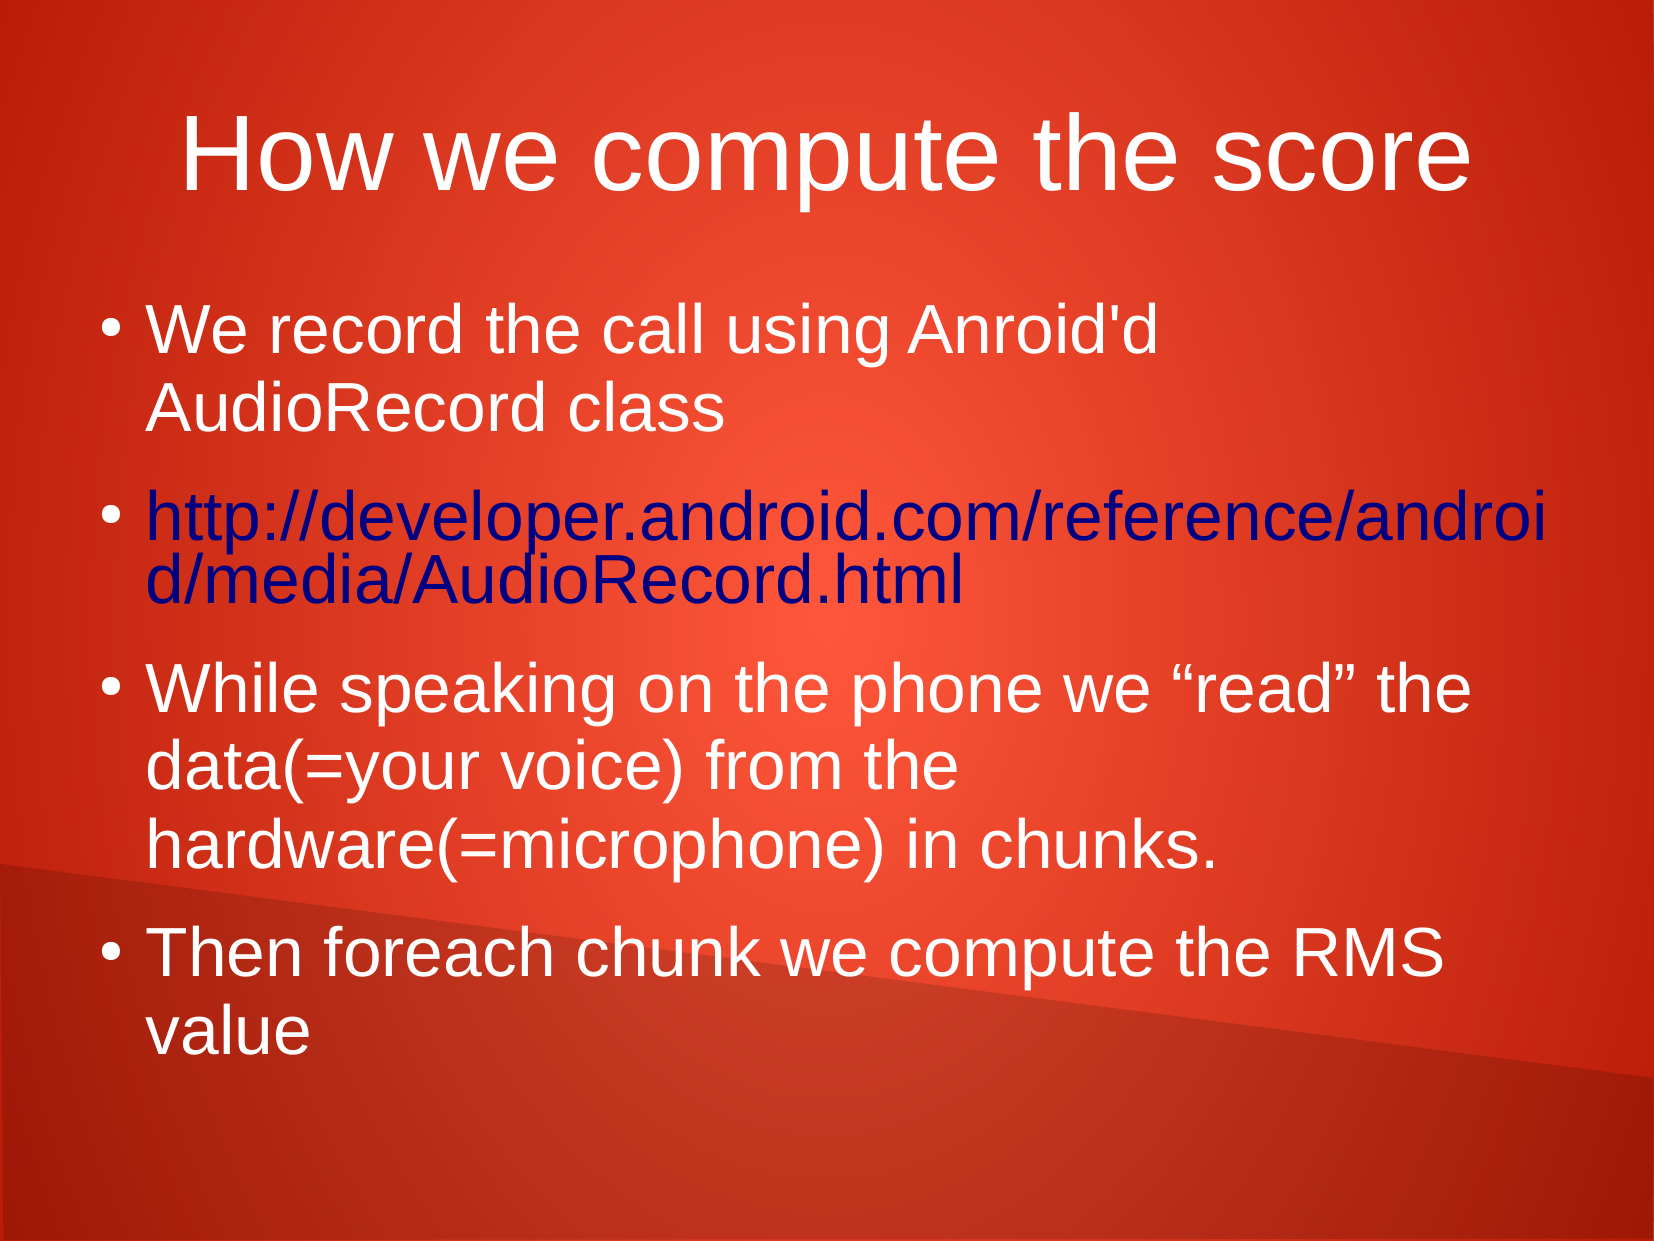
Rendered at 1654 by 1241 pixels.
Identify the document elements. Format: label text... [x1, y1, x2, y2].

list We record the call using Anroid'd AudioRecord class http://developer.android.com/reference/android/media/AudioRecord.html While speaking on the phone we “read” the data(=your voice) from the hardware(=microphone) in chunks. Then foreach chunk we compute the RMS value [82, 290, 1571, 1010]
title How we compute the score [82, 49, 1571, 257]
